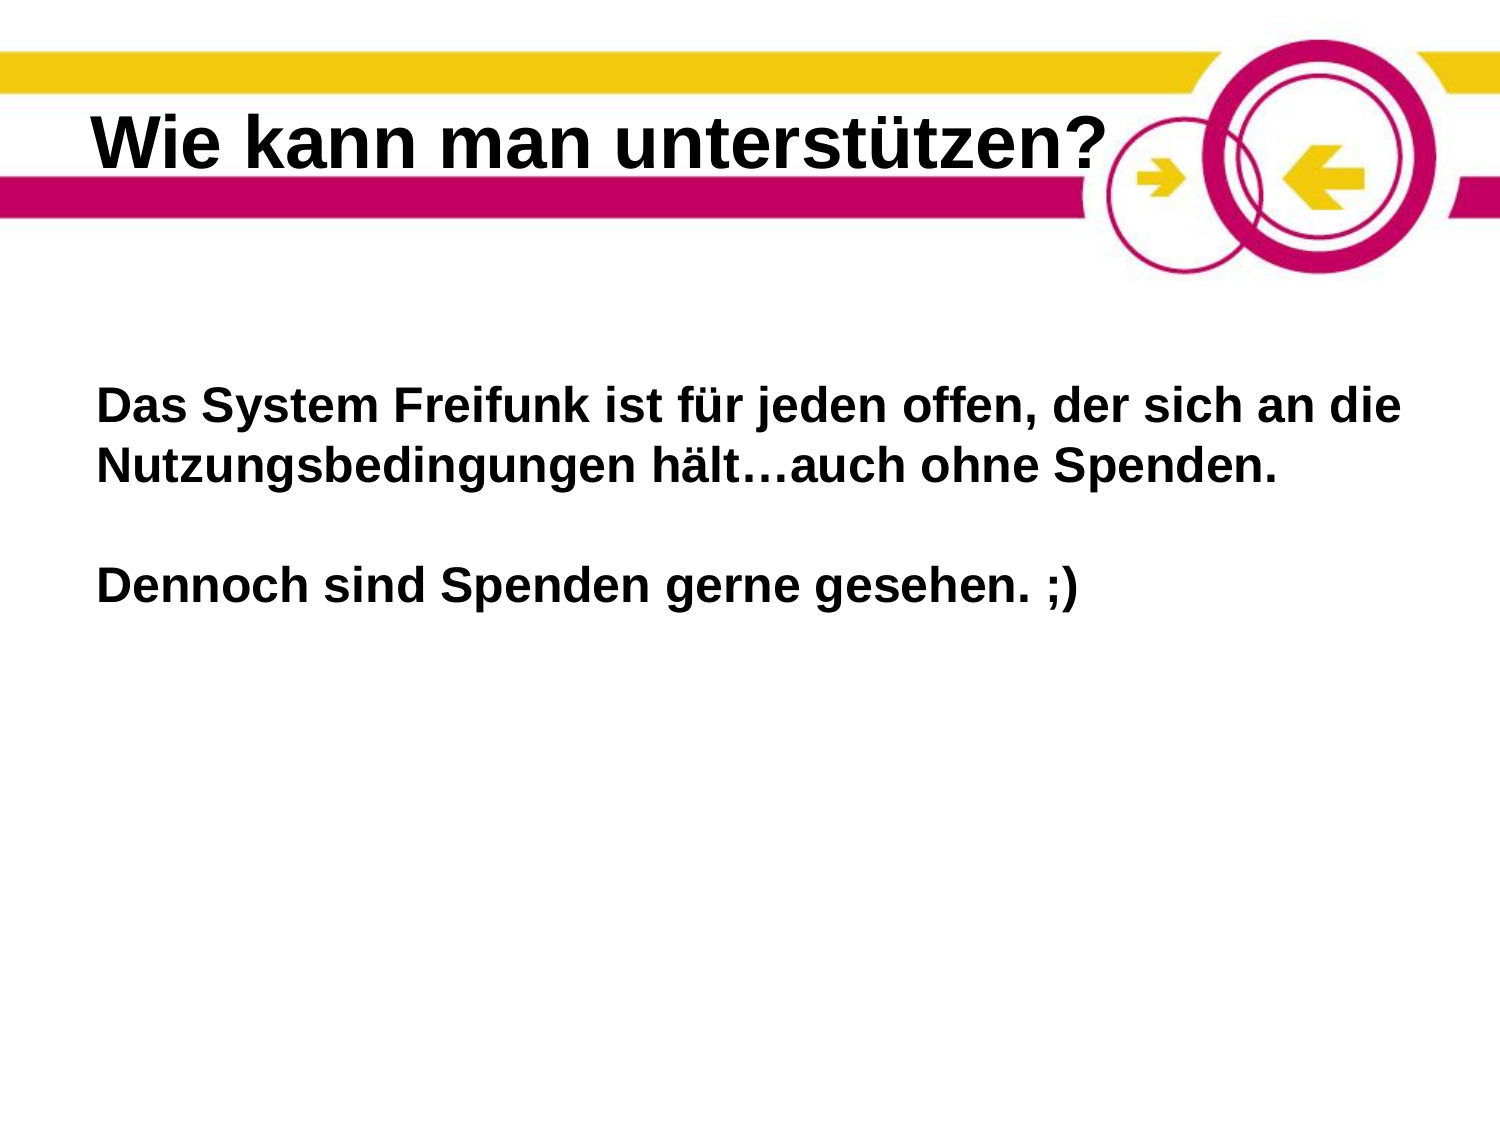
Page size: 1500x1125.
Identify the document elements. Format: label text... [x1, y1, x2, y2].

text_box Das System Freifunk ist für jeden offen, der sich an die Nutzungsbedingungen hält…auch ohne Spenden. Dennoch sind Spenden gerne gesehen. ;) [75, 297, 1425, 694]
text_box Wie kann man unterstützen? [75, 11, 1425, 200]
